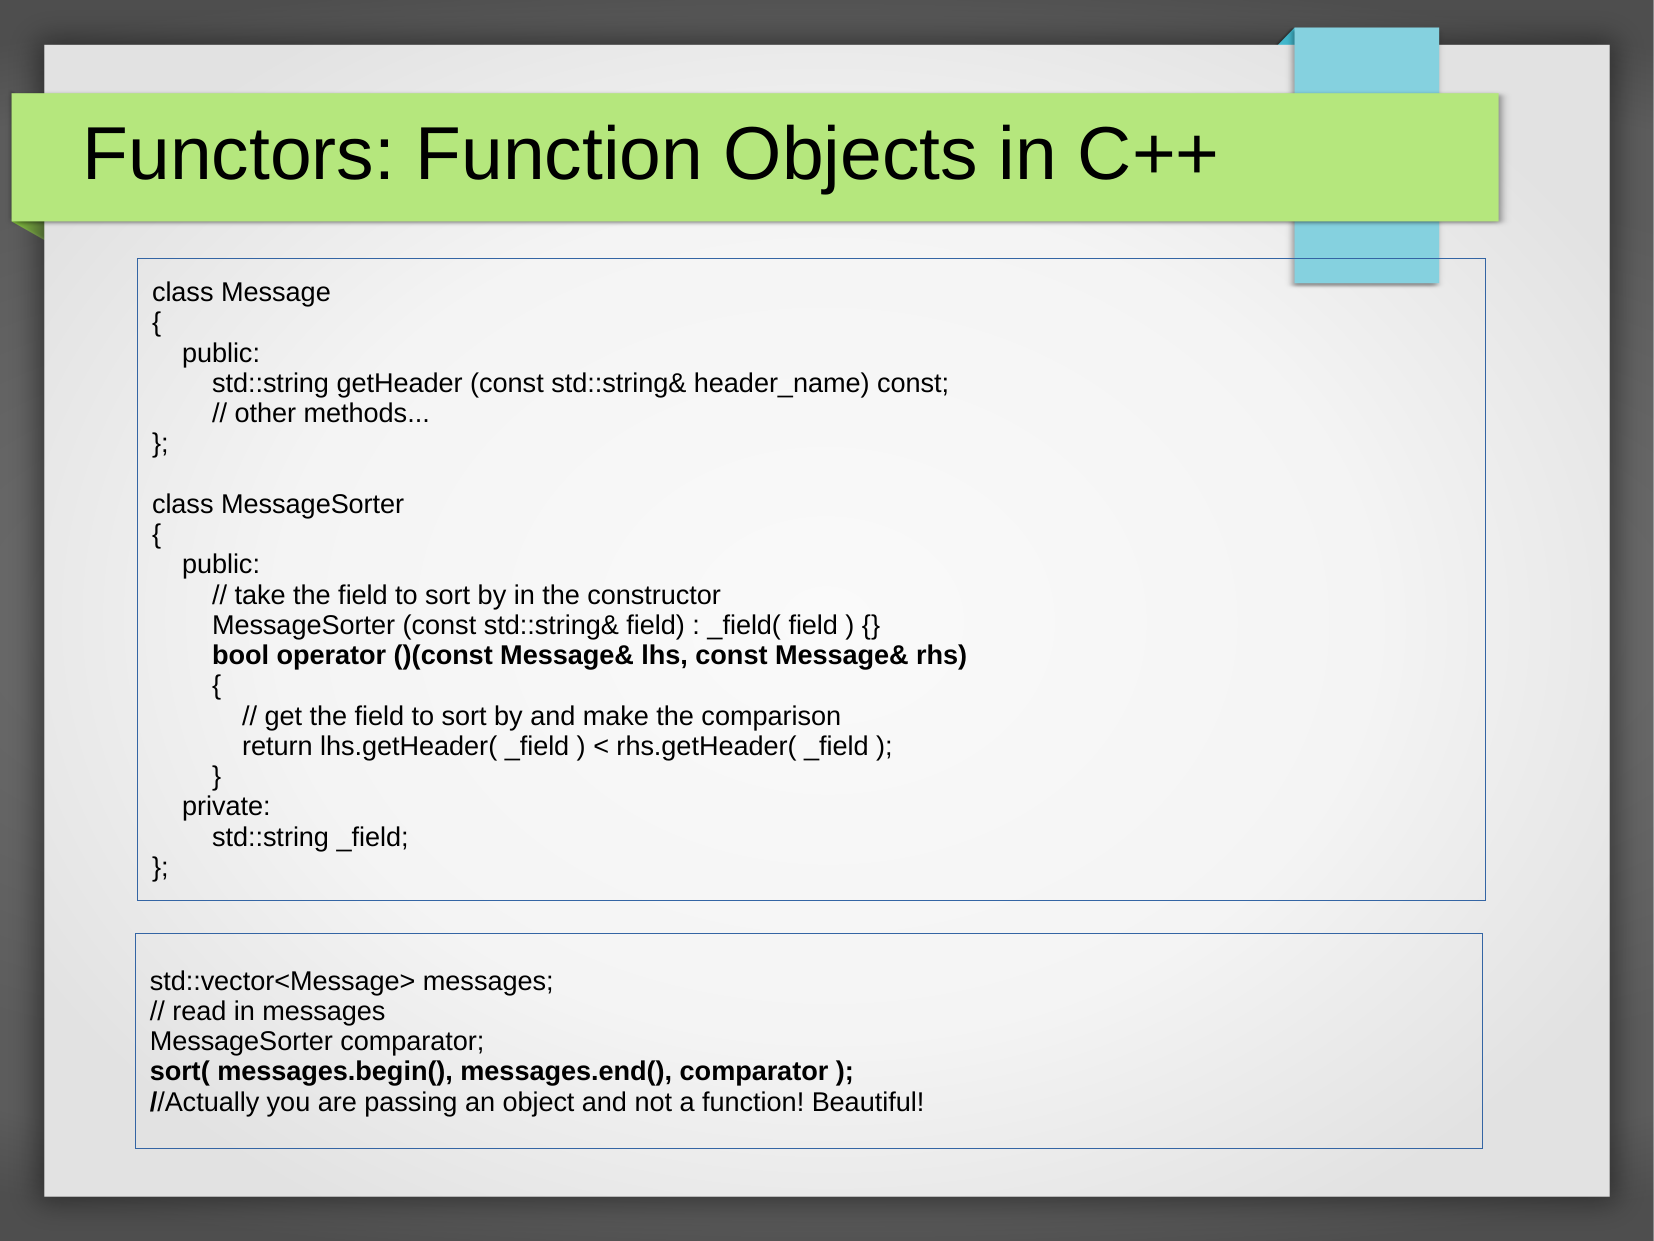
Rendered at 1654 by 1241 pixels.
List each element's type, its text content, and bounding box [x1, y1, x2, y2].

picture [0, 0, 1654, 1241]
text_box std::vector<Message> messages; // read in messages MessageSorter comparator; sort( messages.begin(), messages.end(), comparator ); //Actually you are passing an object and not a function! Beautiful! [135, 933, 1483, 1149]
title Functors: Function Objects in C++ [82, 94, 1264, 213]
text_box class Message { public: std::string getHeader (const std::string& header_name) const; // other methods... }; class MessageSorter { public: // take the field to sort by in the constructor MessageSorter (const std::string& field) : _field( field ) {} bool operator ()(const Message& lhs, const Message& rhs) { // get the field to sort by and make the comparison return lhs.getHeader( _field ) < rhs.getHeader( _field ); } private: std::string _field; }; [137, 258, 1486, 901]
